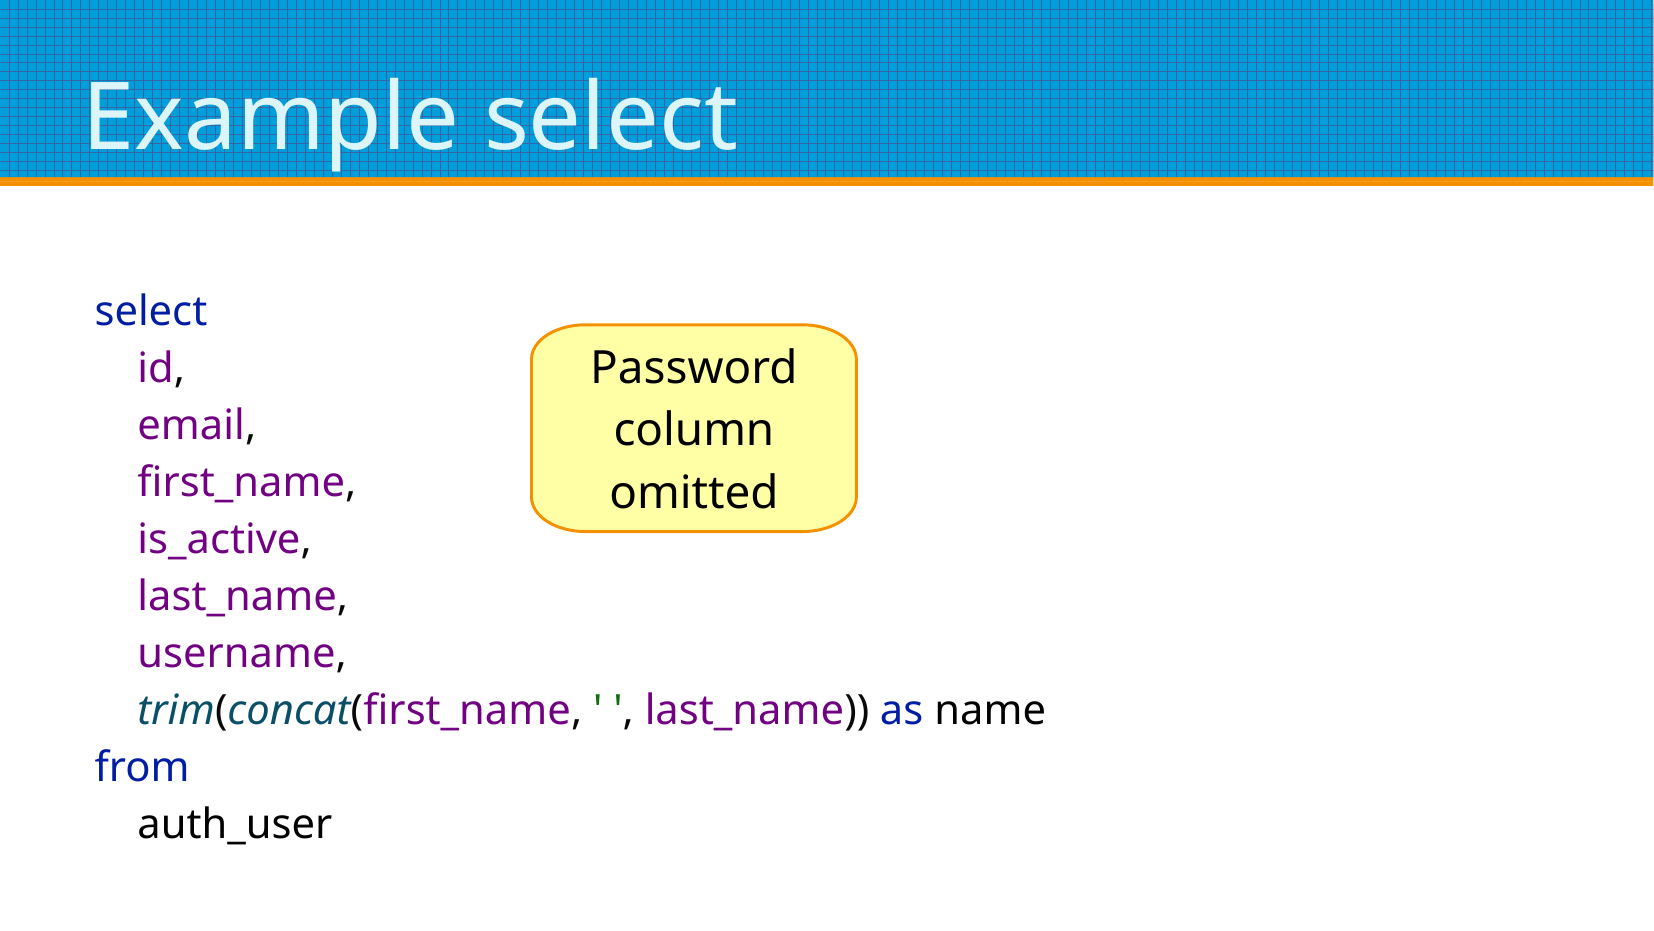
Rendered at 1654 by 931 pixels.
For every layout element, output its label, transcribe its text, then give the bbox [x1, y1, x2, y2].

title Example select [82, 14, 1571, 178]
text_box select id, email, first_name, is_active, last_name, username, trim(concat(first_name, ' ', last_name)) as name from auth_user [88, 252, 1506, 879]
text_box Password column omitted [531, 324, 857, 532]
